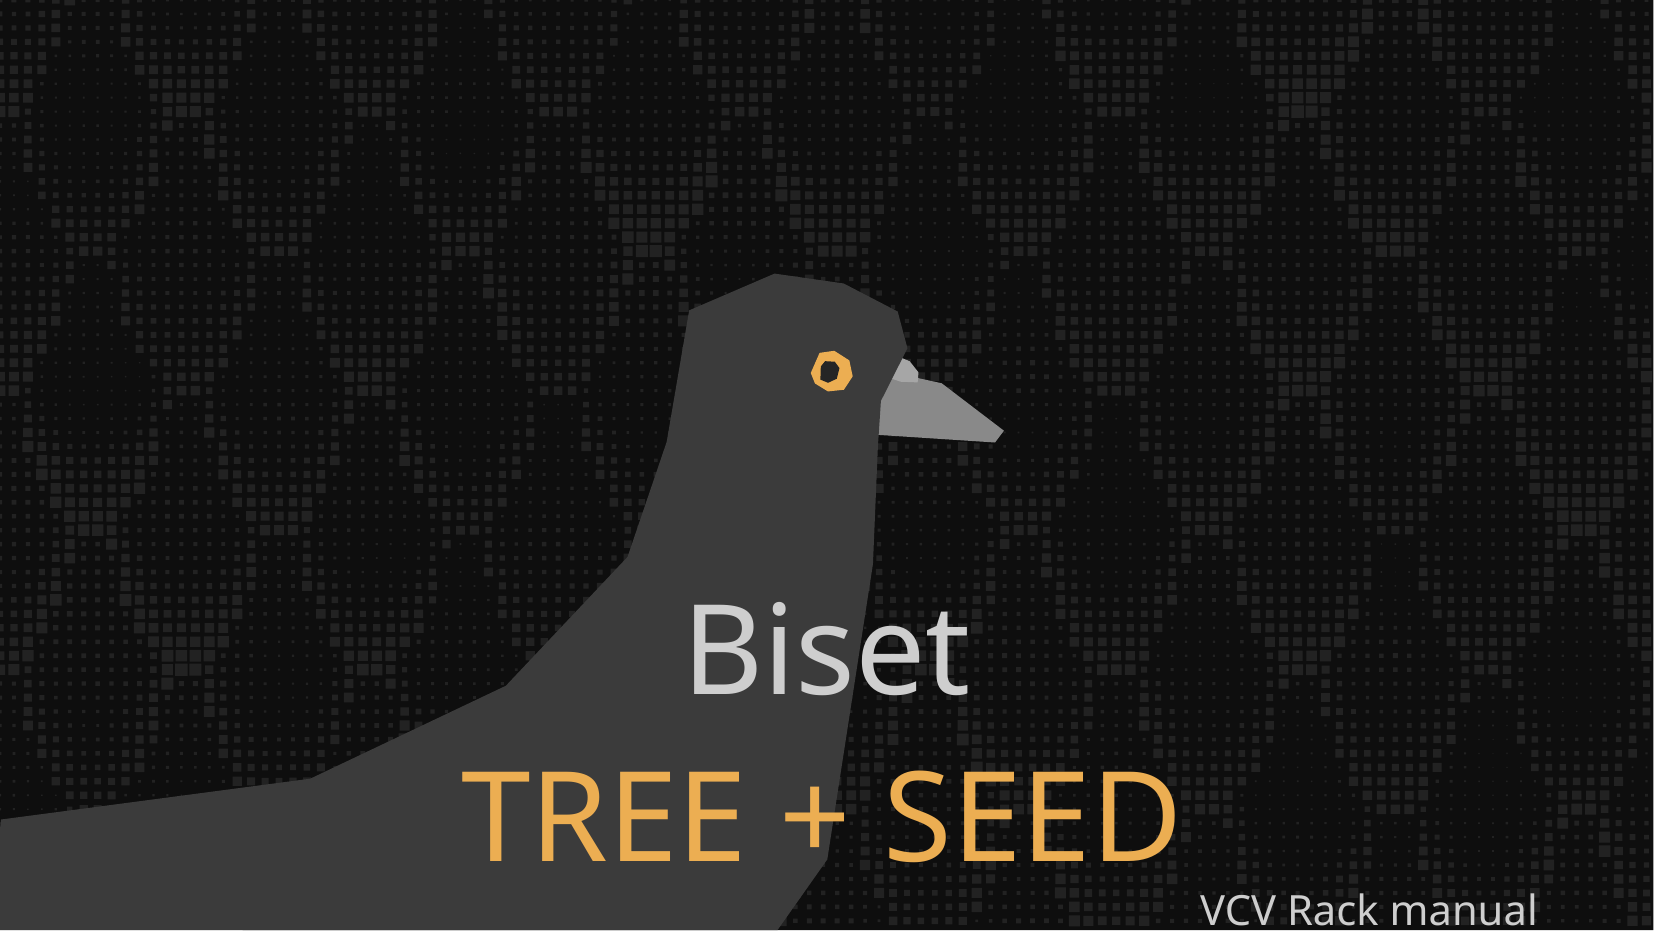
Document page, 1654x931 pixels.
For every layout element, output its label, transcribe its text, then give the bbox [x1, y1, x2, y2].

text_box TREE + SEED [446, 720, 1208, 886]
title Biset [602, 568, 1052, 720]
text_box VCV Rack manual [1185, 873, 1654, 931]
picture [0, 0, 1654, 931]
